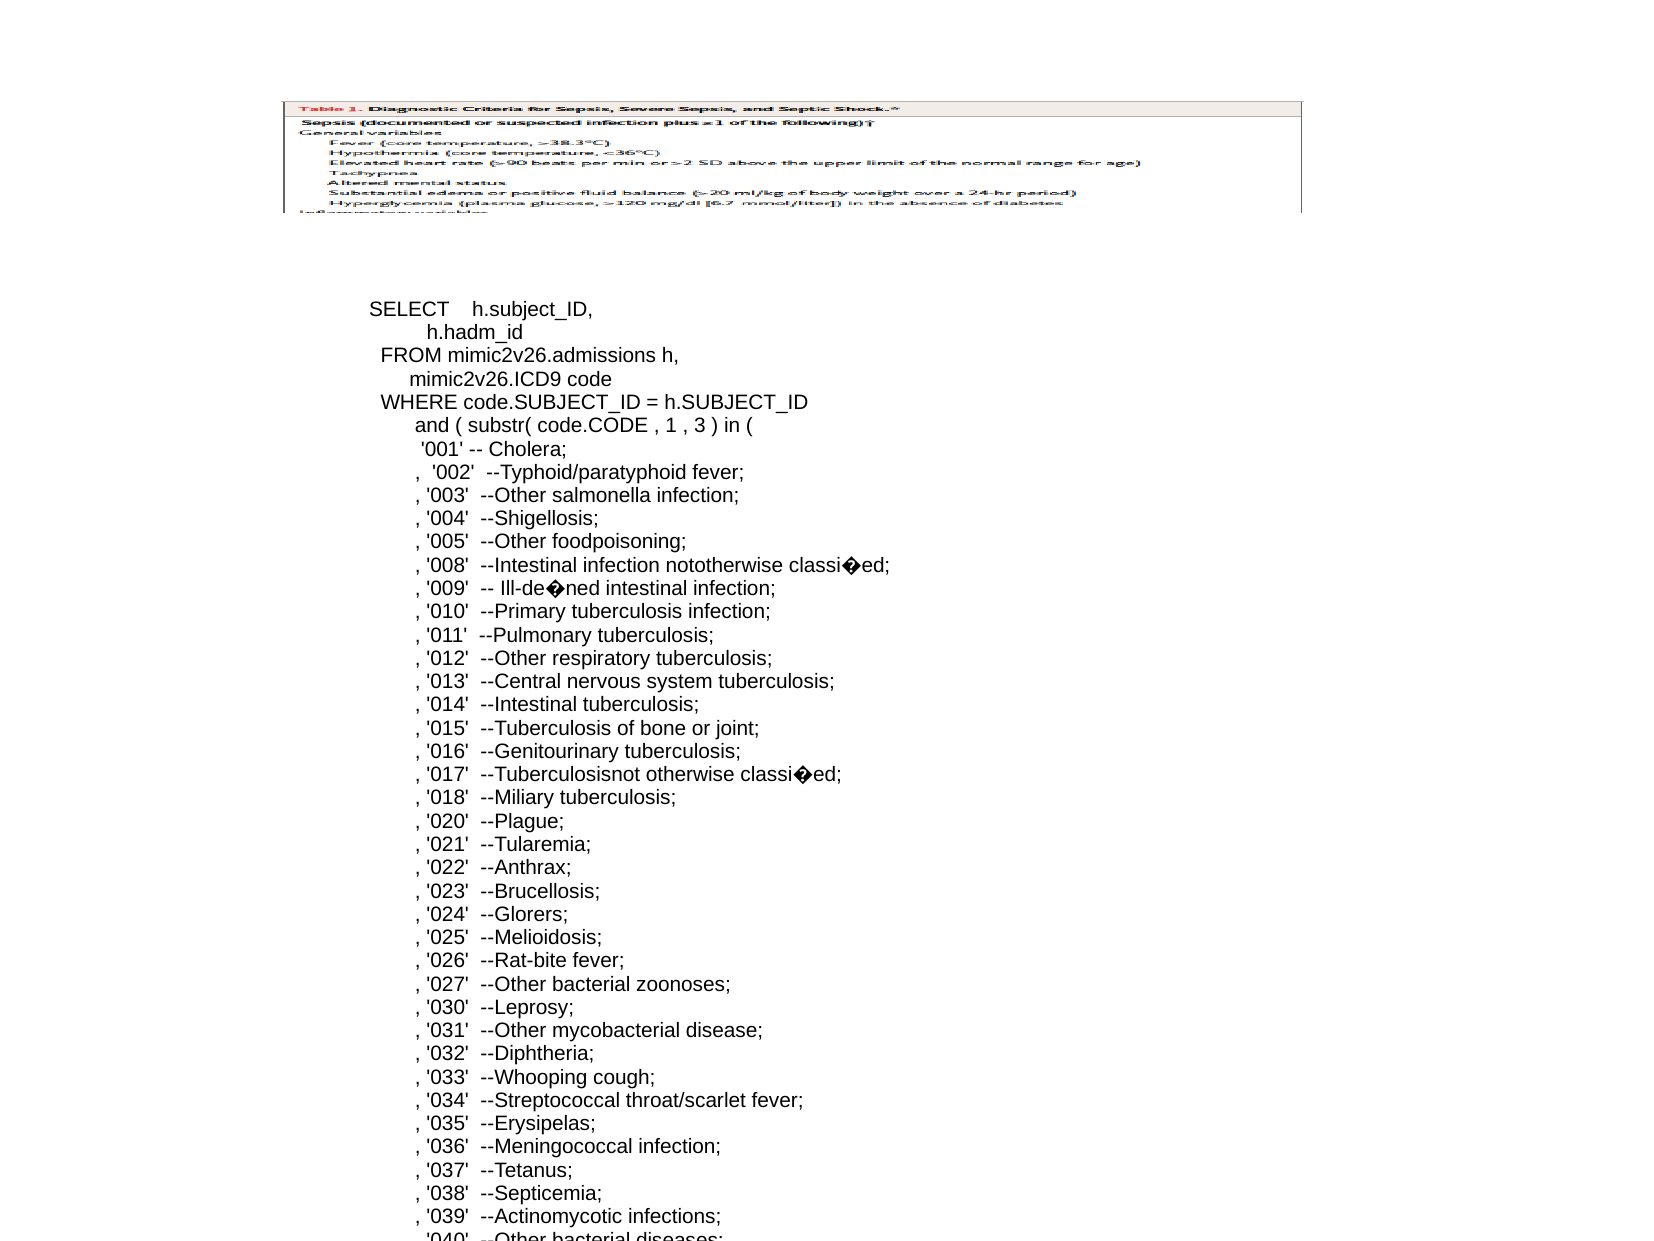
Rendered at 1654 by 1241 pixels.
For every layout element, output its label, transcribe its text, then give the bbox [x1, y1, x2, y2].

text_box SELECT h.subject_ID, h.hadm_id FROM mimic2v26.admissions h, mimic2v26.ICD9 code WHERE code.SUBJECT_ID = h.SUBJECT_ID and ( substr( code.CODE , 1 , 3 ) in ( '001' -- Cholera; , '002' --Typhoid/paratyphoid fever; , '003' --Other salmonella infection; , '004' --Shigellosis; , '005' --Other foodpoisoning; , '008' --Intestinal infection nototherwise classi�ed; , '009' -- Ill-de�ned intestinal infection; , '010' --Primary tuberculosis infection; , '011' --Pulmonary tuberculosis; , '012' --Other respiratory tuberculosis; , '013' --Central nervous system tuberculosis; , '014' --Intestinal tuberculosis; , '015' --Tuberculosis of bone or joint; , '016' --Genitourinary tuberculosis; , '017' --Tuberculosisnot otherwise classi�ed; , '018' --Miliary tuberculosis; , '020' --Plague; , '021' --Tularemia; , '022' --Anthrax; , '023' --Brucellosis; , '024' --Glorers; , '025' --Melioidosis; , '026' --Rat-bite fever; , '027' --Other bacterial zoonoses; , '030' --Leprosy; , '031' --Other mycobacterial disease; , '032' --Diphtheria; , '033' --Whooping cough; , '034' --Streptococcal throat/scarlet fever; , '035' --Erysipelas; , '036' --Meningococcal infection; , '037' --Tetanus; , '038' --Septicemia; , '039' --Actinomycotic infections; , '040' --Other bacterial diseases; , '041' --Bacterial infectionin other diseases not otherwise speci�ed; , ' [354, 290, 1206, 1241]
picture [271, 94, 1323, 213]
